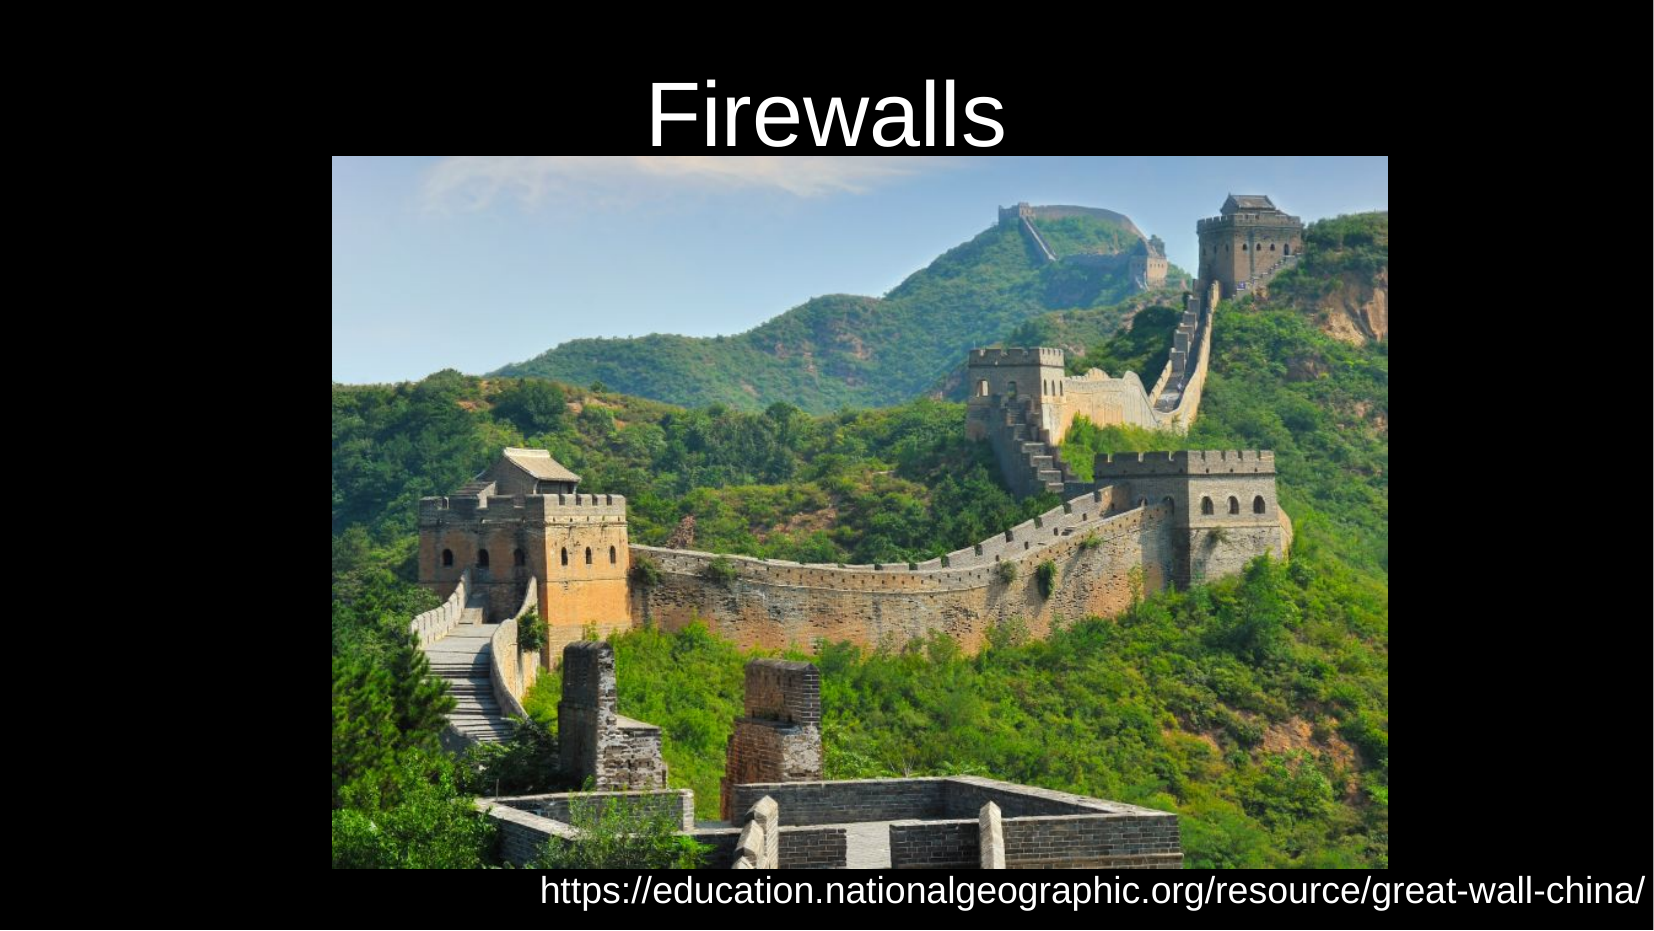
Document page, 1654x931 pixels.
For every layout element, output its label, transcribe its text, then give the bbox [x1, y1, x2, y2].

title Firewalls [82, 37, 1571, 193]
text_box https://education.nationalgeographic.org/resource/great-wall-china/ [525, 862, 1654, 920]
picture [332, 156, 1388, 869]
